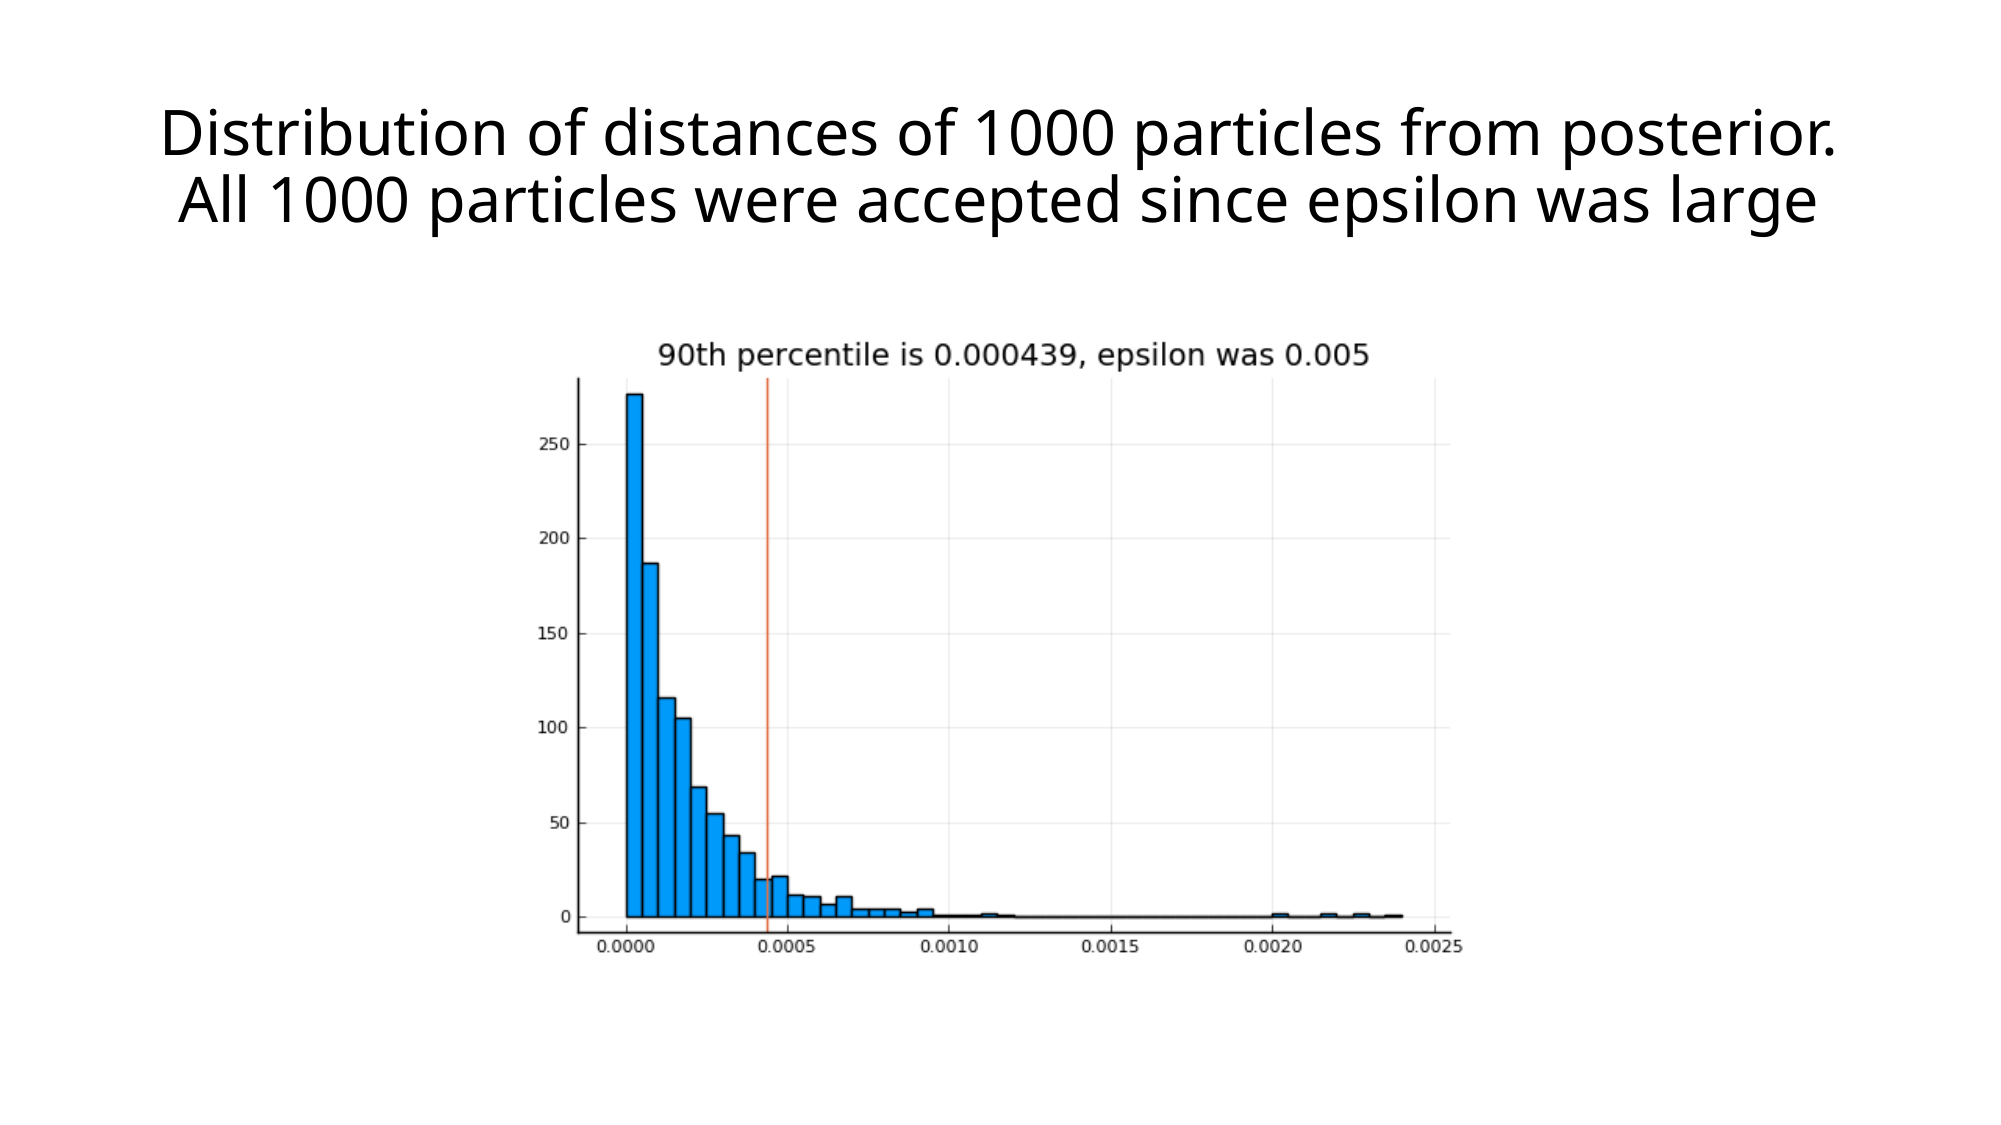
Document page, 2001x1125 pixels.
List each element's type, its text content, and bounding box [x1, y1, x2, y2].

title Distribution of distances of 1000 particles from posterior. All 1000 particles were accepted since epsilon was large [137, 59, 1863, 278]
picture [531, 336, 1469, 962]
